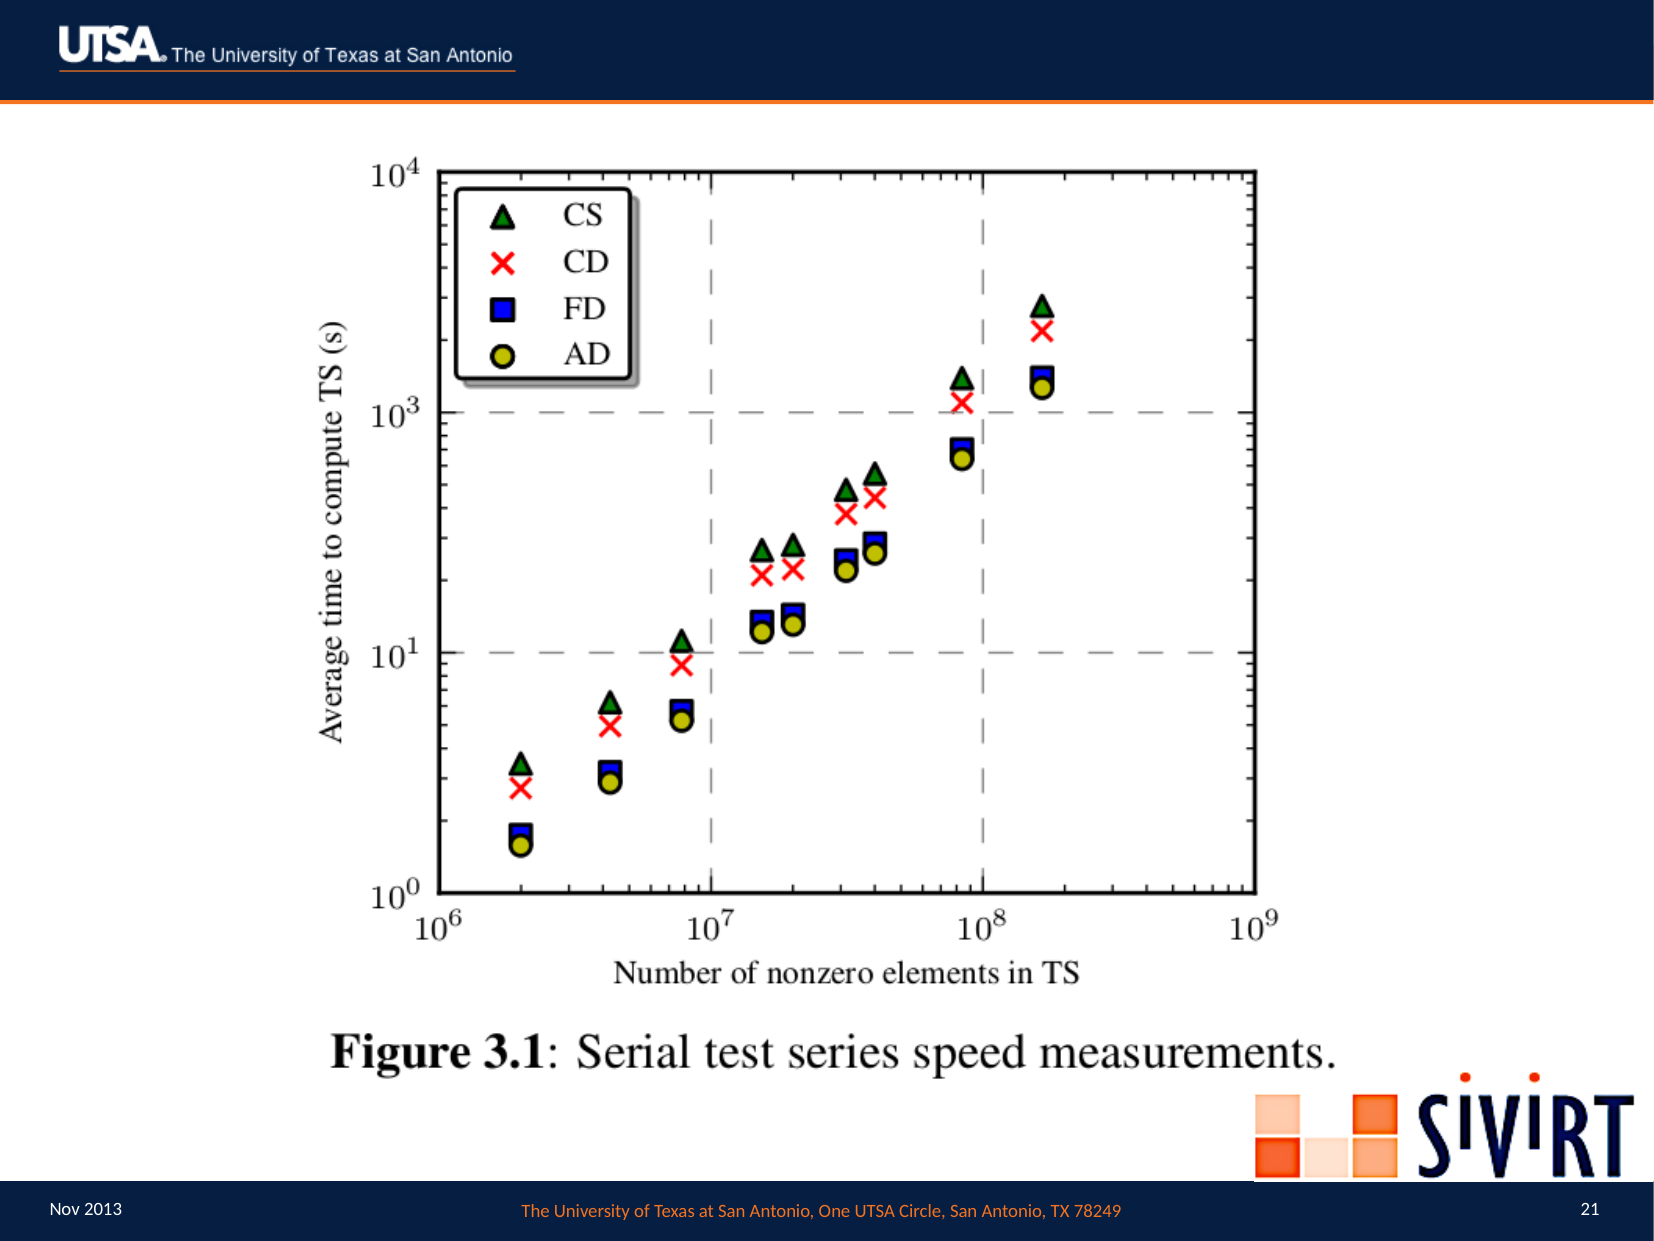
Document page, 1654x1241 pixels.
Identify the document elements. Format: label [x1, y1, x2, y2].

picture [268, 135, 1654, 1182]
picture [0, 0, 1654, 100]
